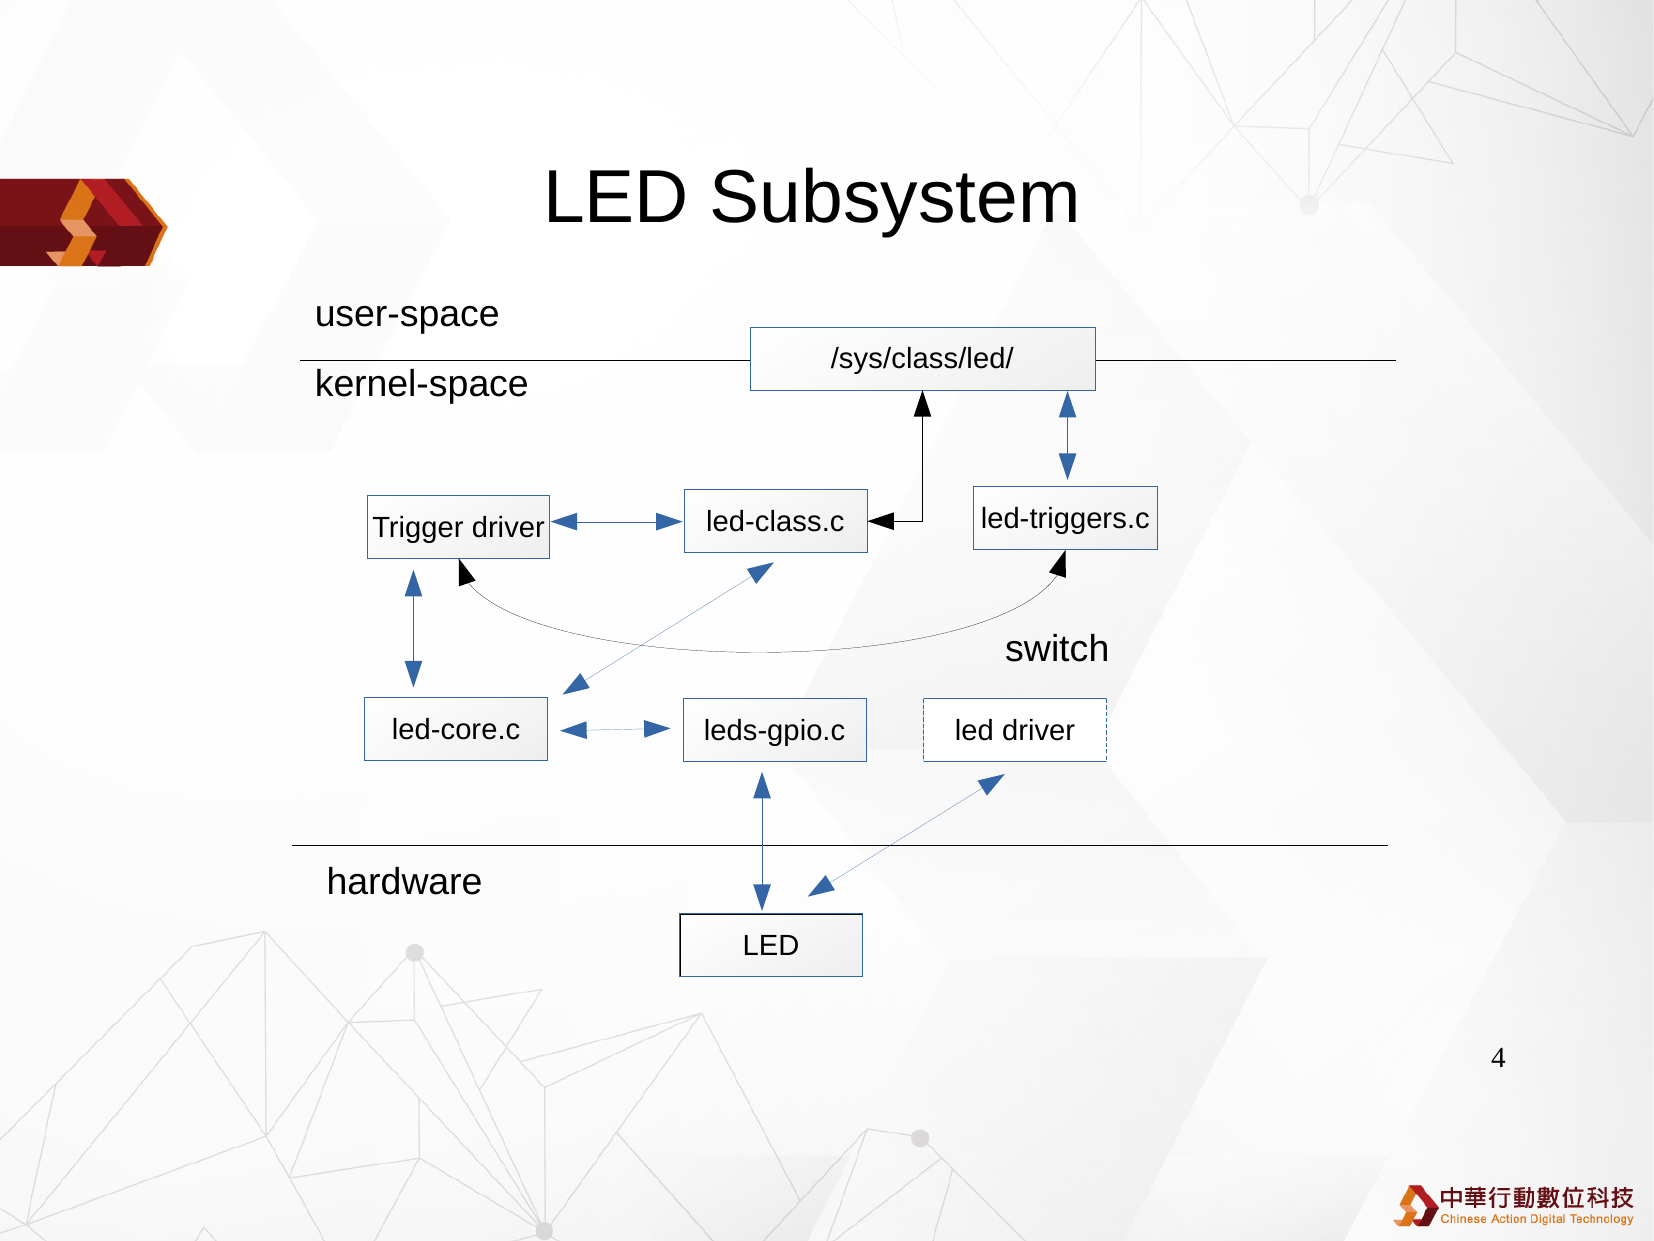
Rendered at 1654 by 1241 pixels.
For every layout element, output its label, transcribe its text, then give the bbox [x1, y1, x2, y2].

text_box kernel-space [300, 354, 586, 412]
text_box led-class.c [684, 489, 868, 553]
text_box leds-gpio.c [683, 698, 867, 762]
text_box LED [679, 913, 863, 977]
picture [0, 0, 1654, 1241]
text_box led-triggers.c [973, 486, 1158, 550]
text_box /sys/class/led/ [750, 327, 1096, 391]
text_box led-core.c [364, 697, 548, 761]
text_box hardware [311, 853, 597, 911]
text_box led driver [923, 698, 1107, 762]
text_box switch [990, 620, 1145, 678]
text_box user-space [300, 285, 586, 342]
text_box Trigger driver [367, 495, 550, 559]
title LED Subsystem [118, 112, 1506, 281]
